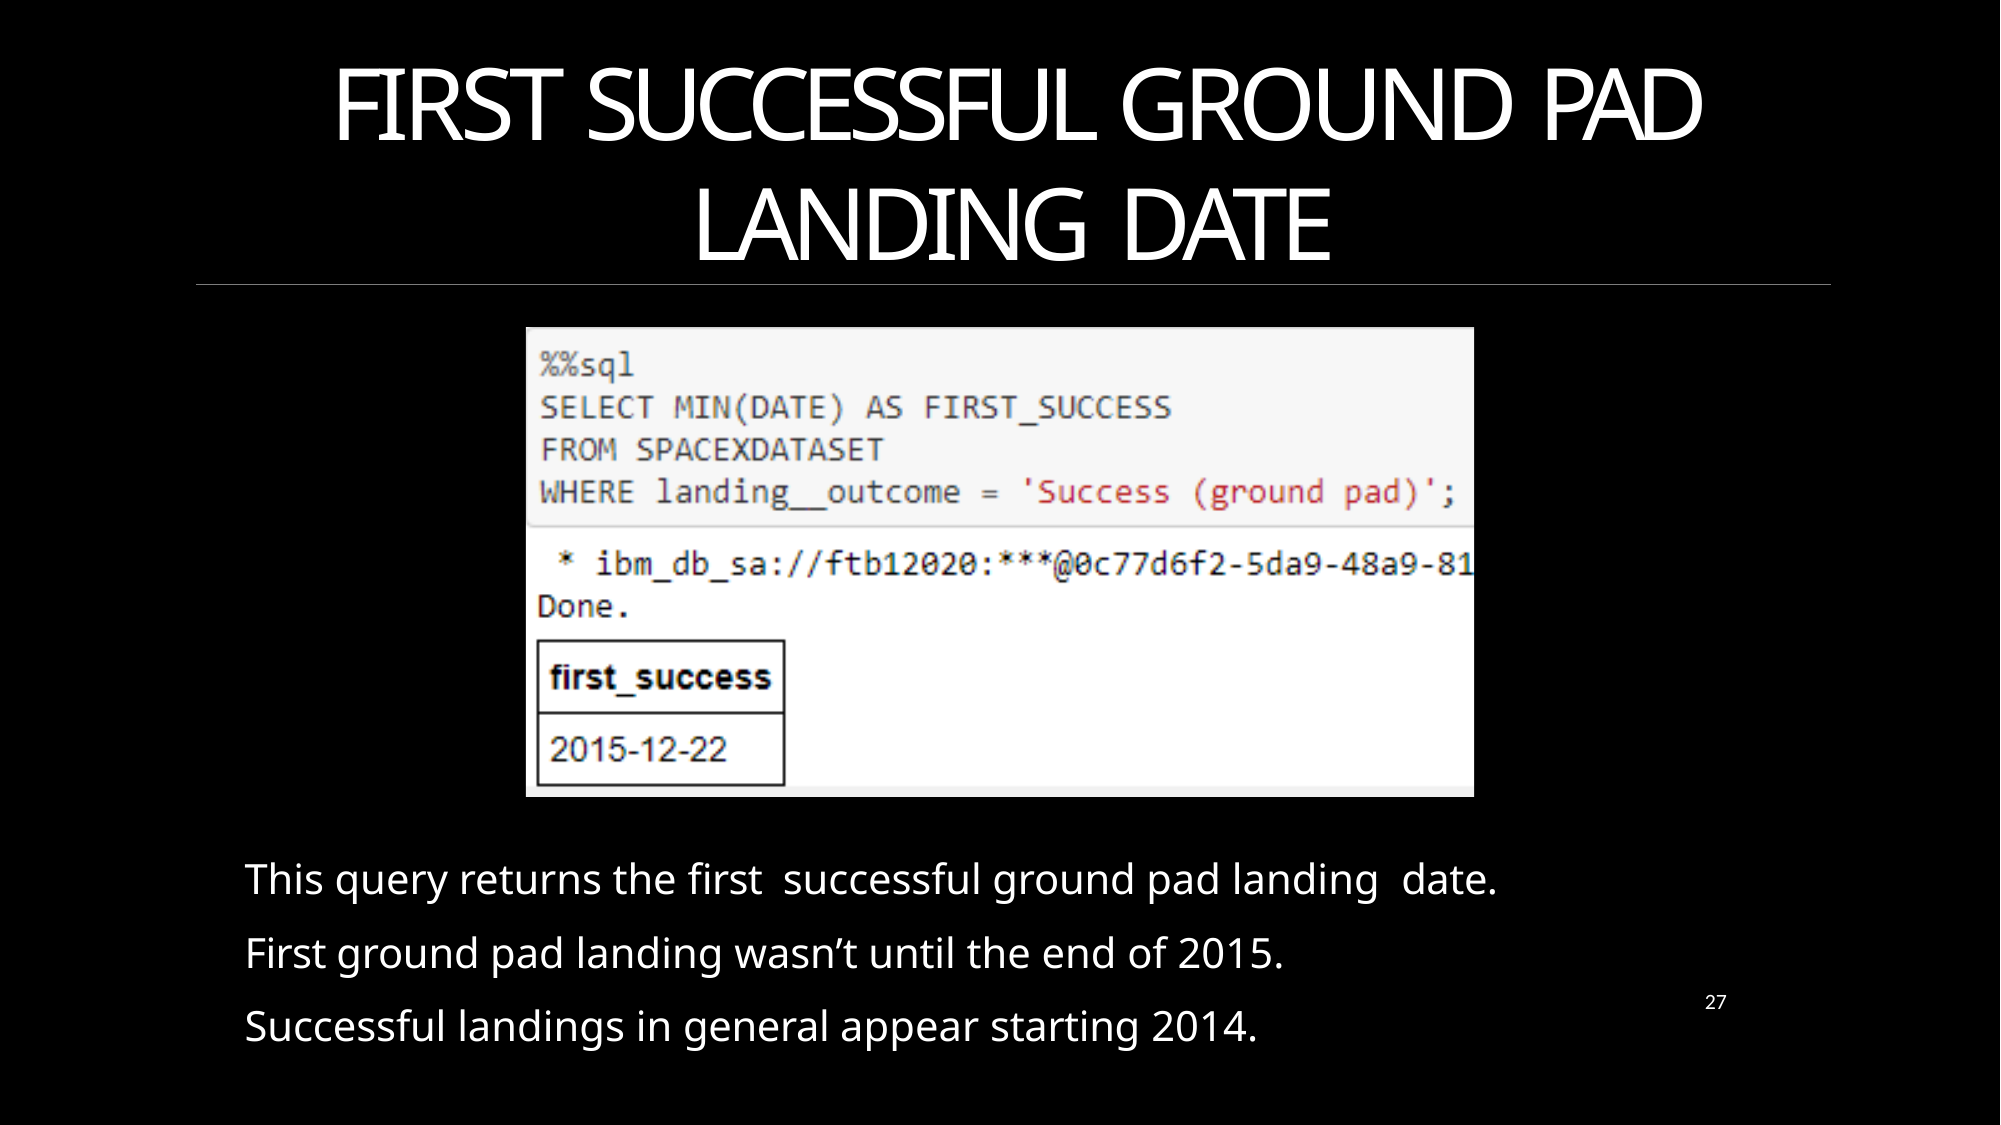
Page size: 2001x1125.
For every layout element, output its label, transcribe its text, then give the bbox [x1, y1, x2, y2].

slide_number 23 [1698, 979, 1788, 1026]
title First Successful Ground Pad Landing Date [254, 36, 1771, 282]
text_box This query returns the first successful ground pad landing date. First ground pad landing wasn’t until the end of 2015. Successful landings in general appear starting 2014. [242, 851, 1757, 1053]
text_box [526, 327, 1474, 797]
